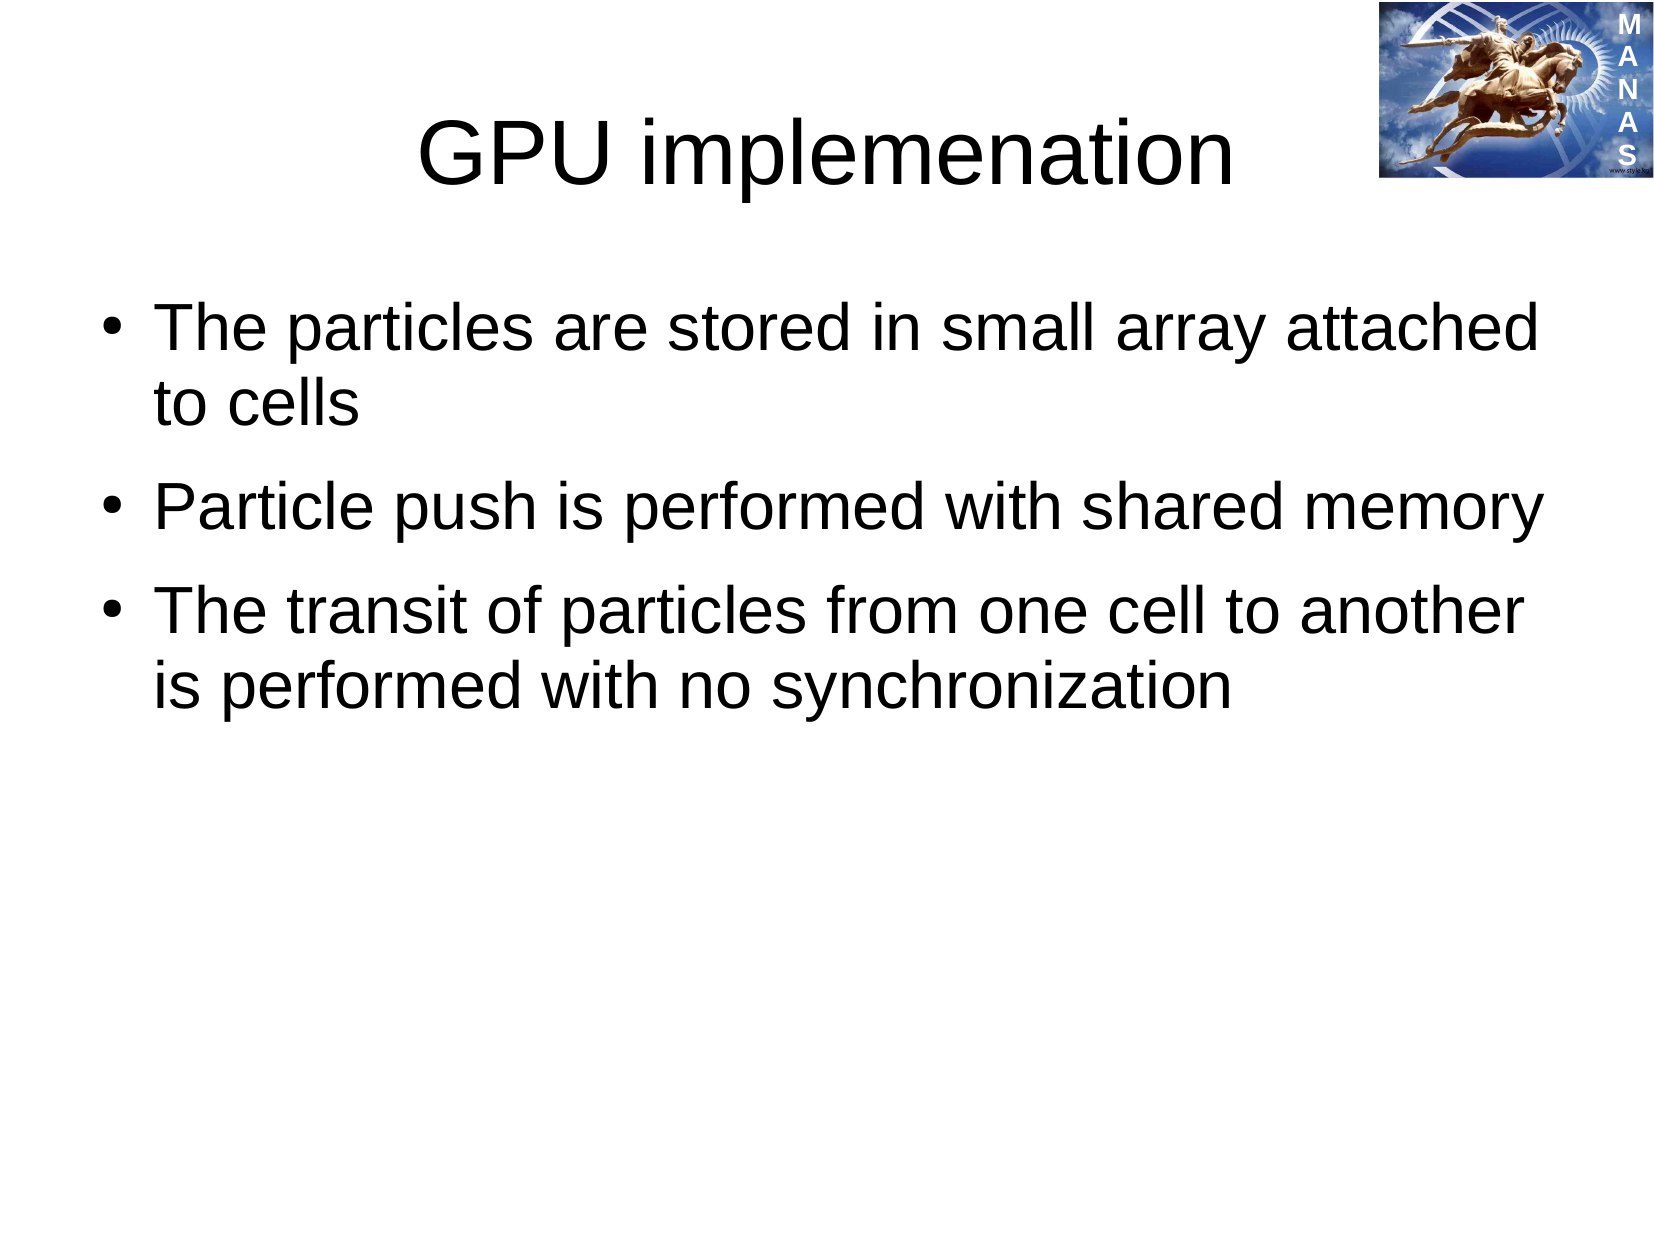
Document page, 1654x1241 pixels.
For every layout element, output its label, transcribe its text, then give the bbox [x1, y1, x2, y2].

picture [1379, 2, 1602, 181]
list The particles are stored in small array attached to cells Particle push is performed with shared memory The transit of particles from one cell to another is performed with no synchronization [82, 290, 1571, 1010]
title GPU implemenation [82, 49, 1571, 257]
text_box М A N A S [1602, 0, 1654, 189]
